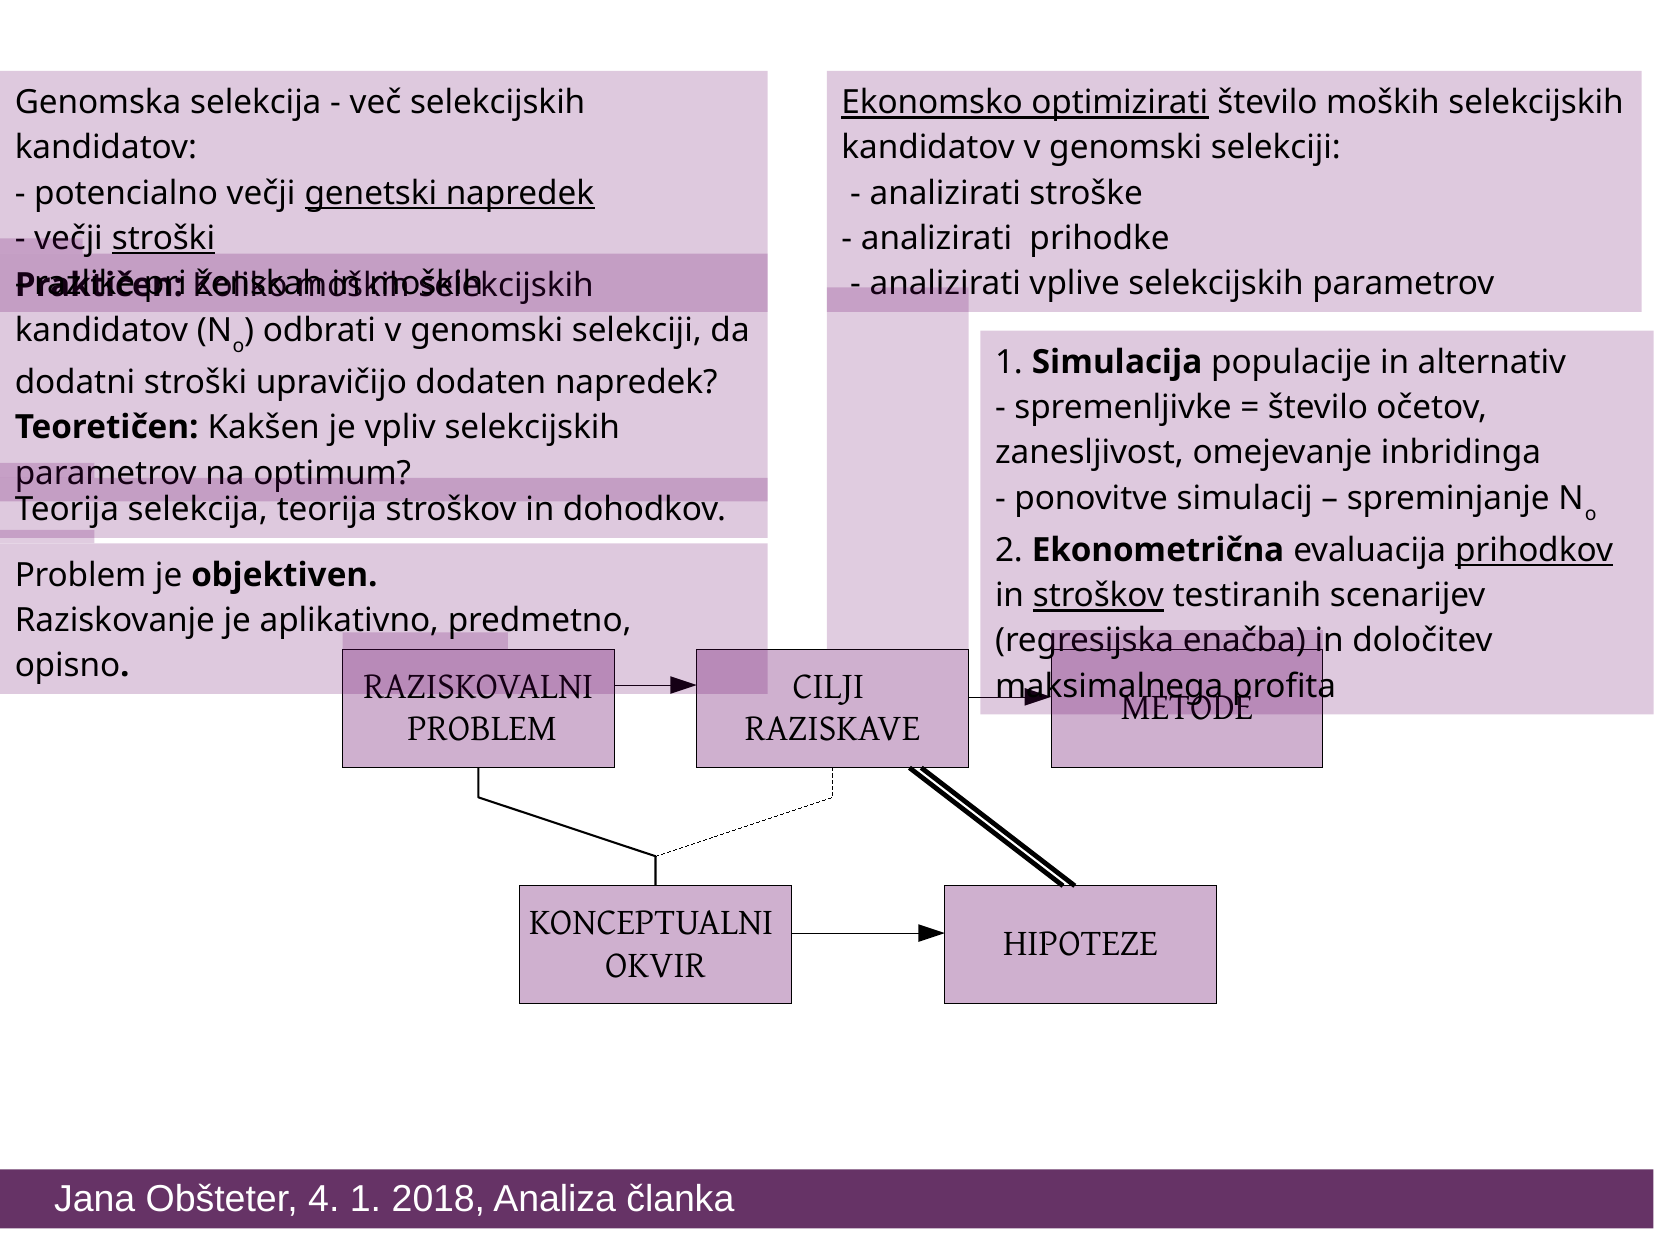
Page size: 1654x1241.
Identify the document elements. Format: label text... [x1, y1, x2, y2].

text_box Teorija selekcija, teorija stroškov in dohodkov. [0, 477, 768, 531]
text_box [0, 462, 95, 477]
text_box 1. Simulacija populacije in alternativ - spremenljivke = število očetov, zanesljivost, omejevanje inbridinga - ponovitve simulacij – spreminjanje No 2. Ekonometrična evaluacija prihodkov in stroškov testiranih scenarijev (regresijska enačba) in določitev maksimalnega profita [980, 330, 1654, 631]
text_box [1051, 630, 1323, 650]
text_box Praktičen: Koliko moških selekcijskih kandidatov (No) odbrati v genomski selekciji, da dodatni stroški upravičijo dodaten napredek? Teoretičen: Kakšen je vpliv selekcijskih parametrov na optimum? [0, 312, 768, 463]
text_box [826, 287, 969, 650]
text_box Genomska selekcija - več selekcijskih kandidatov: - potencialno večji genetski napredek - večji stroški - razlike pri ženskah in moških [0, 70, 768, 239]
text_box [0, 529, 95, 544]
text_box Ekonomsko optimizirati število moških selekcijskih kandidatov v genomski selekciji: - analizirati stroške - analizirati prihodke - analizirati vplive selekcijskih parametrov [826, 70, 1642, 288]
text_box [0, 238, 83, 254]
text_box RAZISKOVALNI PROBLEM [342, 694, 615, 768]
text_box KONCEPTUALNI OKVIR [519, 885, 792, 1004]
text_box Jana Obšteter, 4. 1. 2018, Analiza članka [0, 1169, 1654, 1229]
text_box Problem je objektiven. Raziskovanje je aplikativno, predmetno, opisno. [0, 543, 768, 633]
text_box HIPOTEZE [944, 885, 1217, 1004]
text_box CILJI RAZISKAVE [696, 649, 969, 768]
text_box METODE [1051, 715, 1323, 768]
